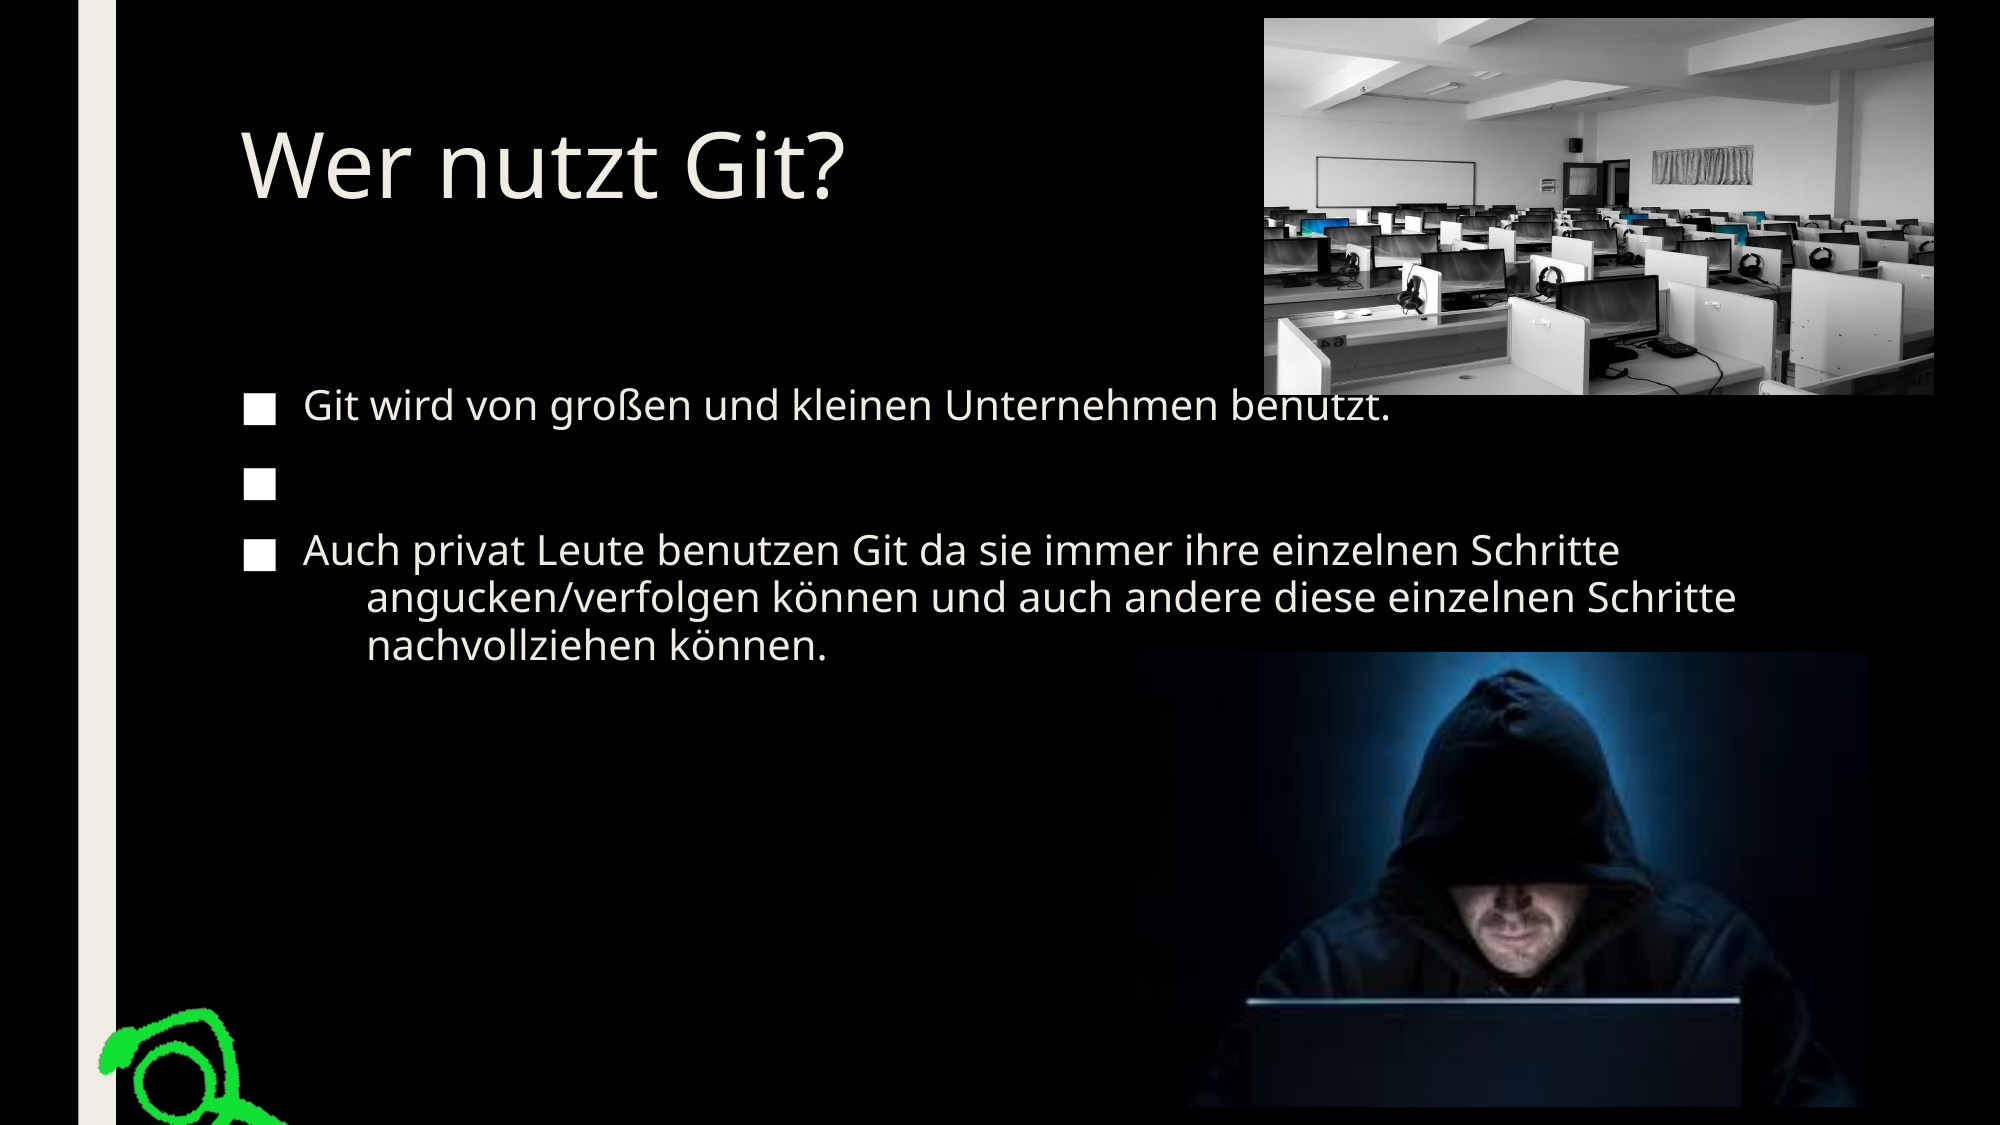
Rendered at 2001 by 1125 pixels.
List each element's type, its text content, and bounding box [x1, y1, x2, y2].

picture [1137, 652, 1867, 1107]
picture [1264, 18, 1934, 395]
list Git wird von großen und kleinen Unternehmen benutzt. Auch privat Leute benutzen Git da sie immer ihre einzelnen Schritte angucken/verfolgen können und auch andere diese einzelnen Schritte nachvollziehen können. [225, 375, 1801, 963]
title Wer nutzt Git? [225, 112, 1264, 357]
picture [6, 879, 507, 1125]
